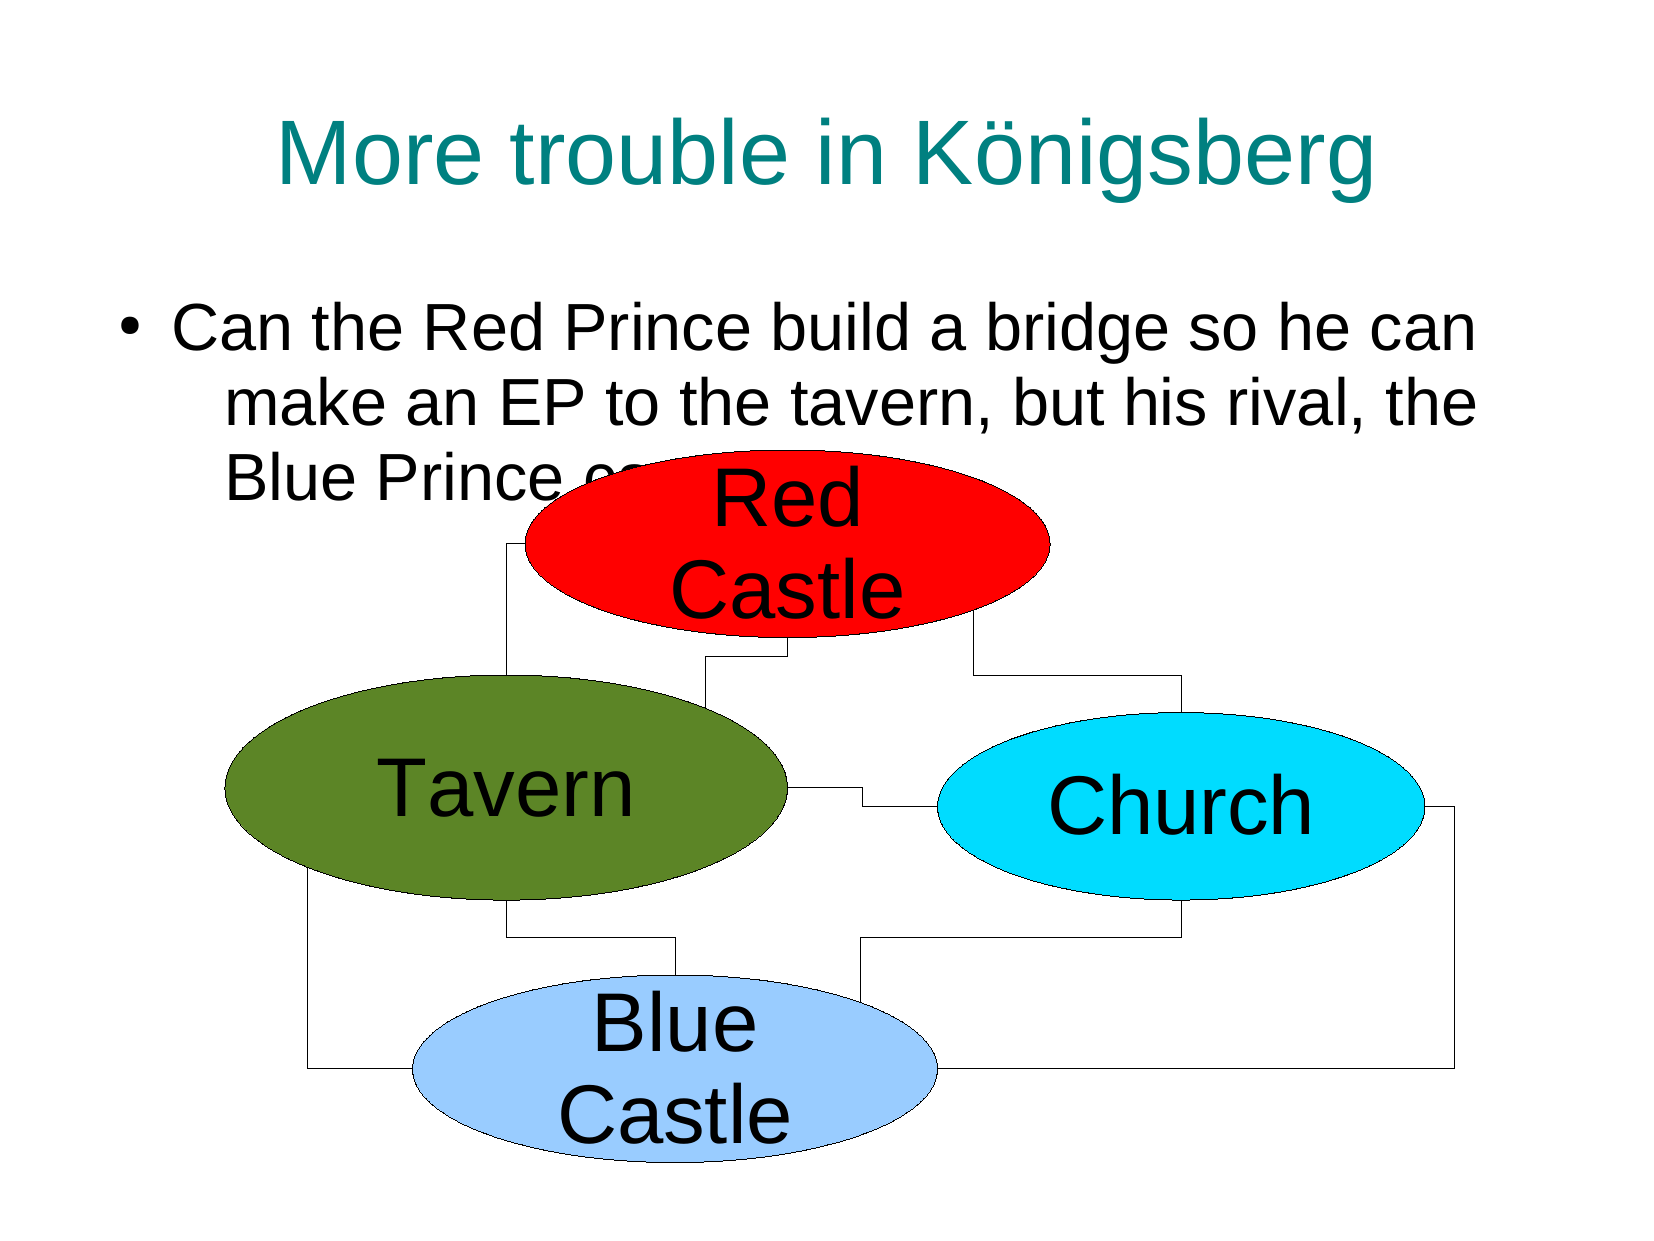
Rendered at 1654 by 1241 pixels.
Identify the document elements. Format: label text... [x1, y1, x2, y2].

list Can the Red Prince build a bridge so he can make an EP to the tavern, but his rival, the Blue Prince cannot? [82, 290, 1571, 488]
text_box Blue Castle [412, 975, 938, 1163]
text_box Church [937, 712, 1425, 901]
text_box Red Castle [525, 450, 1051, 638]
text_box Tavern [224, 675, 788, 901]
title More trouble in Königsberg [82, 49, 1571, 257]
